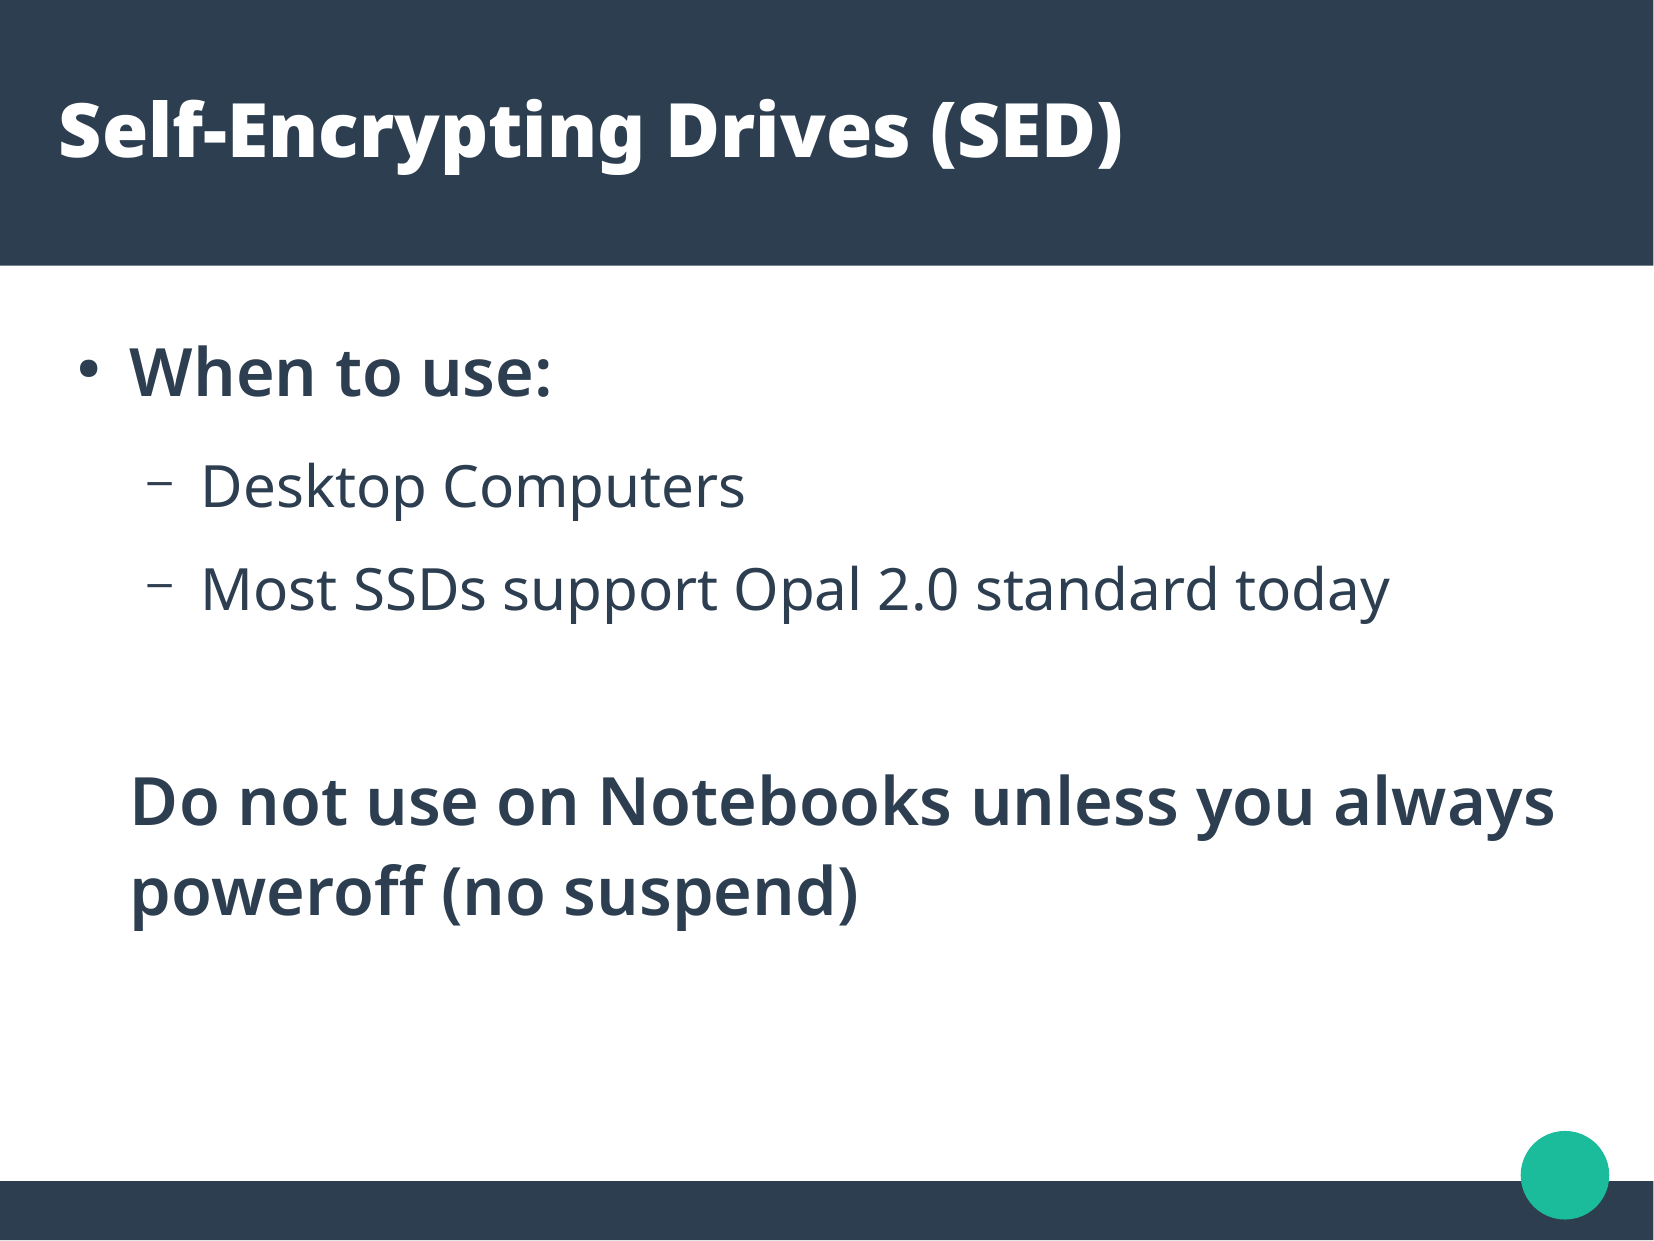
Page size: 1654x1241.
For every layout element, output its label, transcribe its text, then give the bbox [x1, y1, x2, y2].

title Self-Encrypting Drives (SED) [59, 49, 1595, 207]
list When to use: Desktop Computers Most SSDs support Opal 2.0 standard today Do not use on Notebooks unless you always poweroff (no suspend) [59, 324, 1595, 1152]
